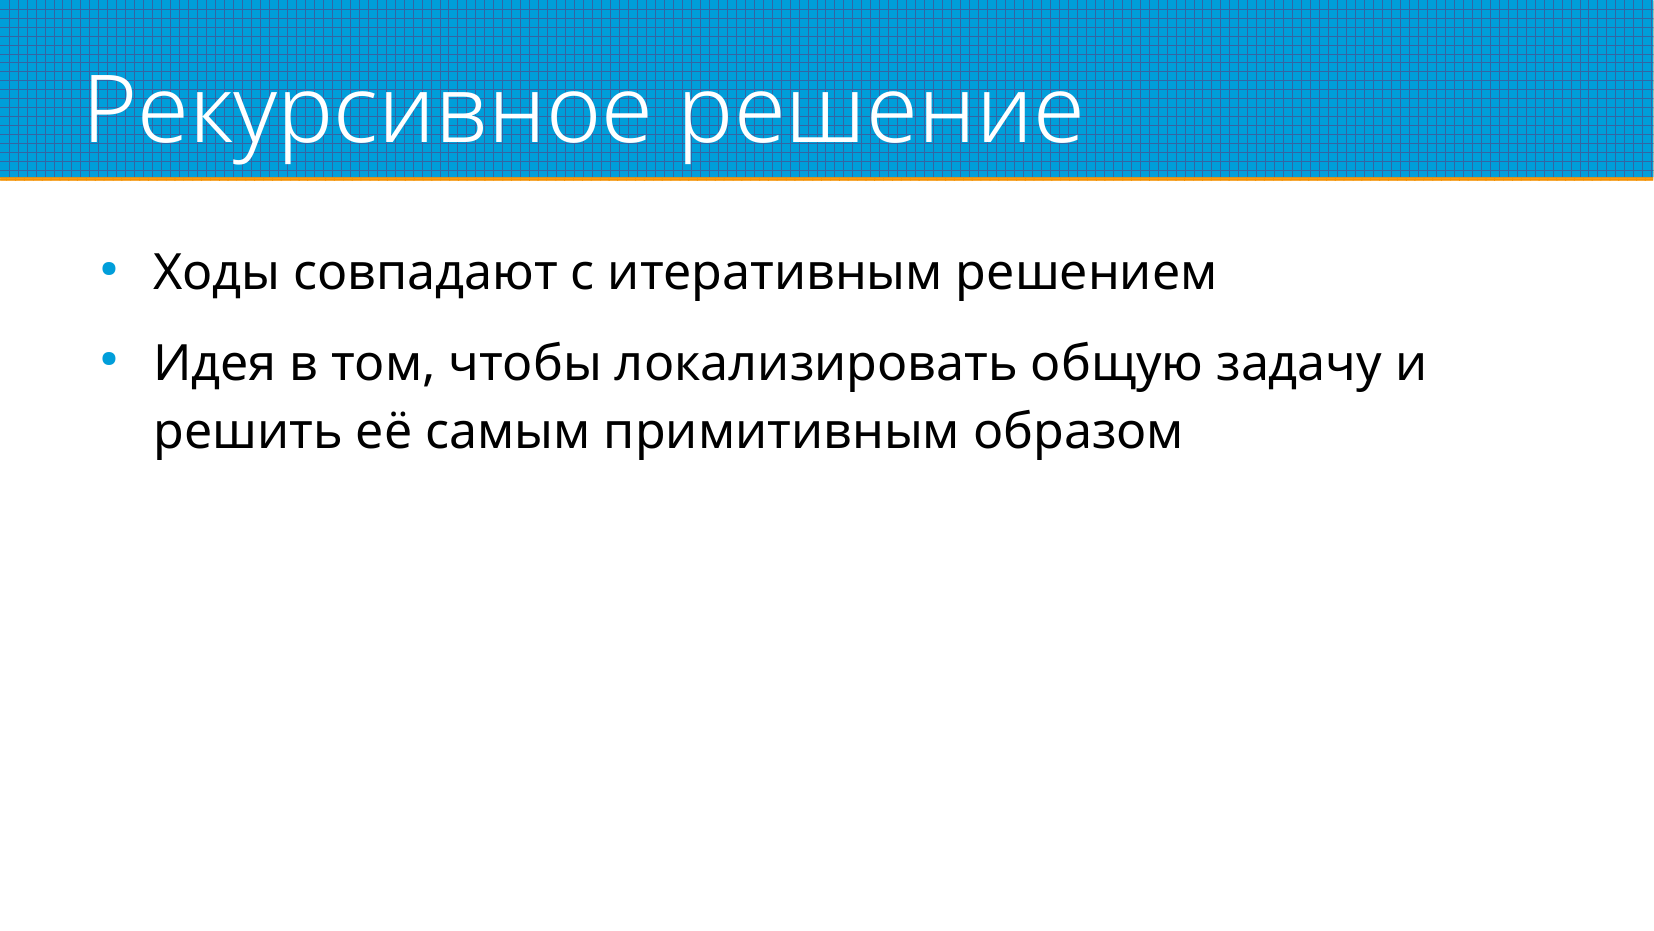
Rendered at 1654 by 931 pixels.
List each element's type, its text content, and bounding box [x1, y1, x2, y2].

list Ходы совпадают с итеративным решением Идея в том, чтобы локализировать общую задачу и решить её самым примитивным образом [82, 236, 1563, 811]
title Рекурсивное решение [82, 14, 1571, 171]
